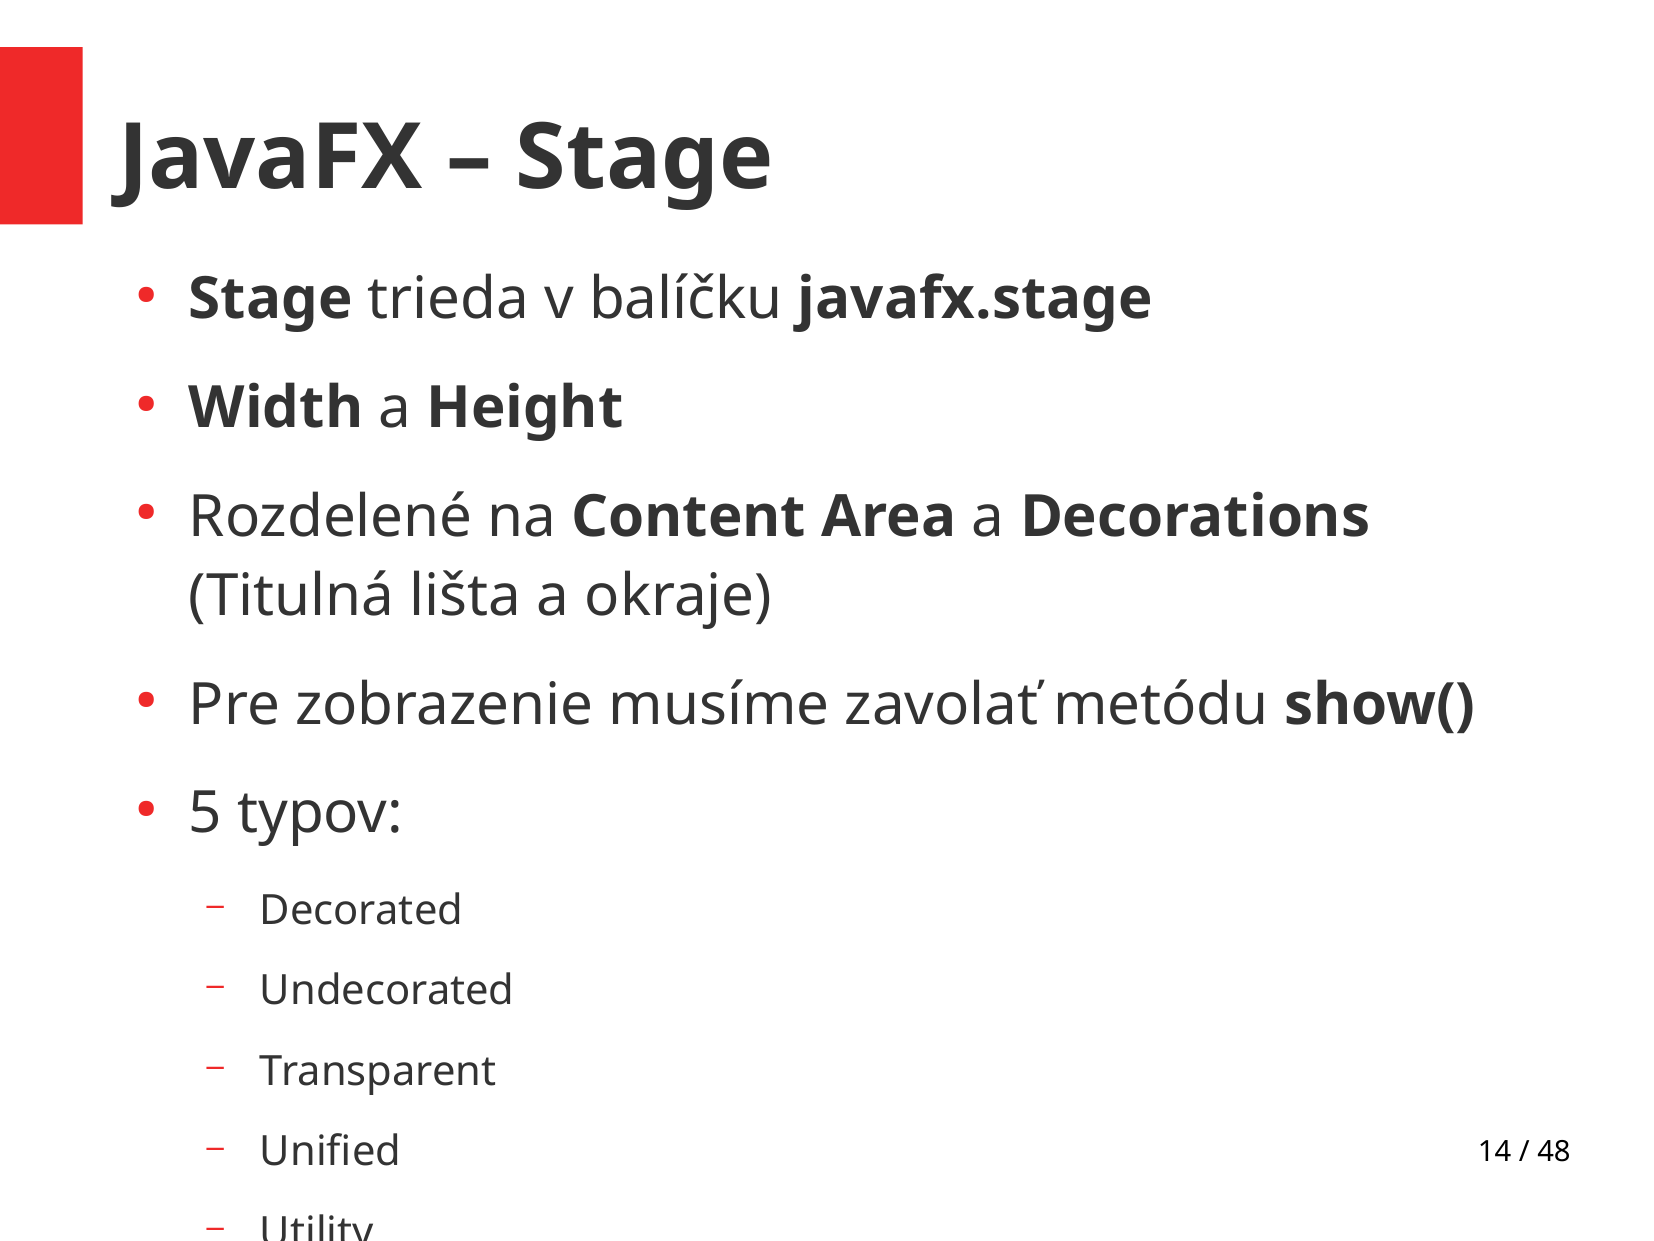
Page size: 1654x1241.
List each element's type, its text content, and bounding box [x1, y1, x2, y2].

list Stage trieda v balíčku javafx.stage Width a Height Rozdelené na Content Area a Decorations (Titulná lišta a okraje) Pre zobrazenie musíme zavolať metódu show() 5 typov: Decorated Undecorated Transparent Unified Utility [118, 256, 1536, 976]
title JavaFX – Stage [118, 49, 1571, 257]
